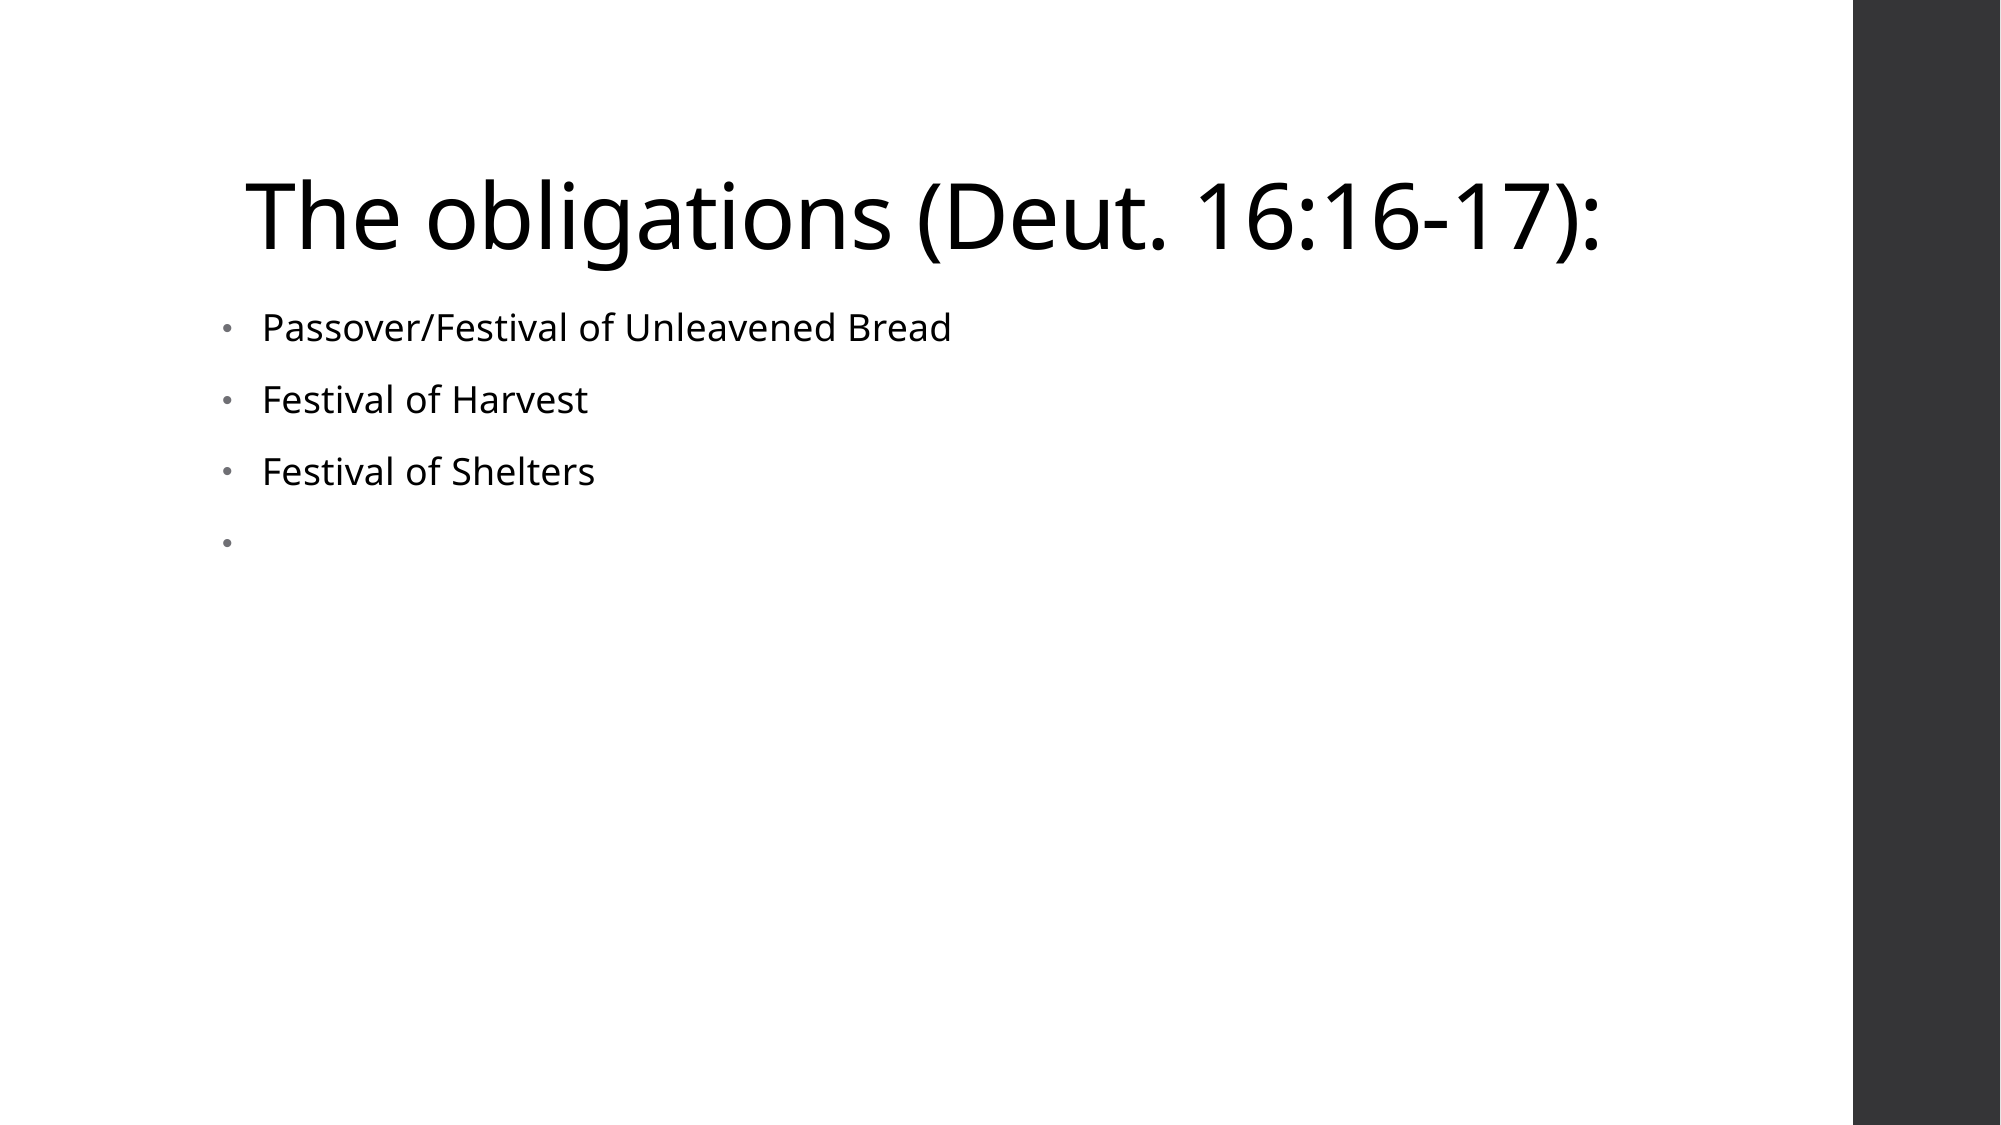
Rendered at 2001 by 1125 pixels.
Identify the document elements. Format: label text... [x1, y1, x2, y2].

list Passover/Festival of Unleavened Bread Festival of Harvest Festival of Shelters [206, 299, 1617, 1014]
title The obligations (Deut. 16:16-17): [206, 60, 1797, 278]
